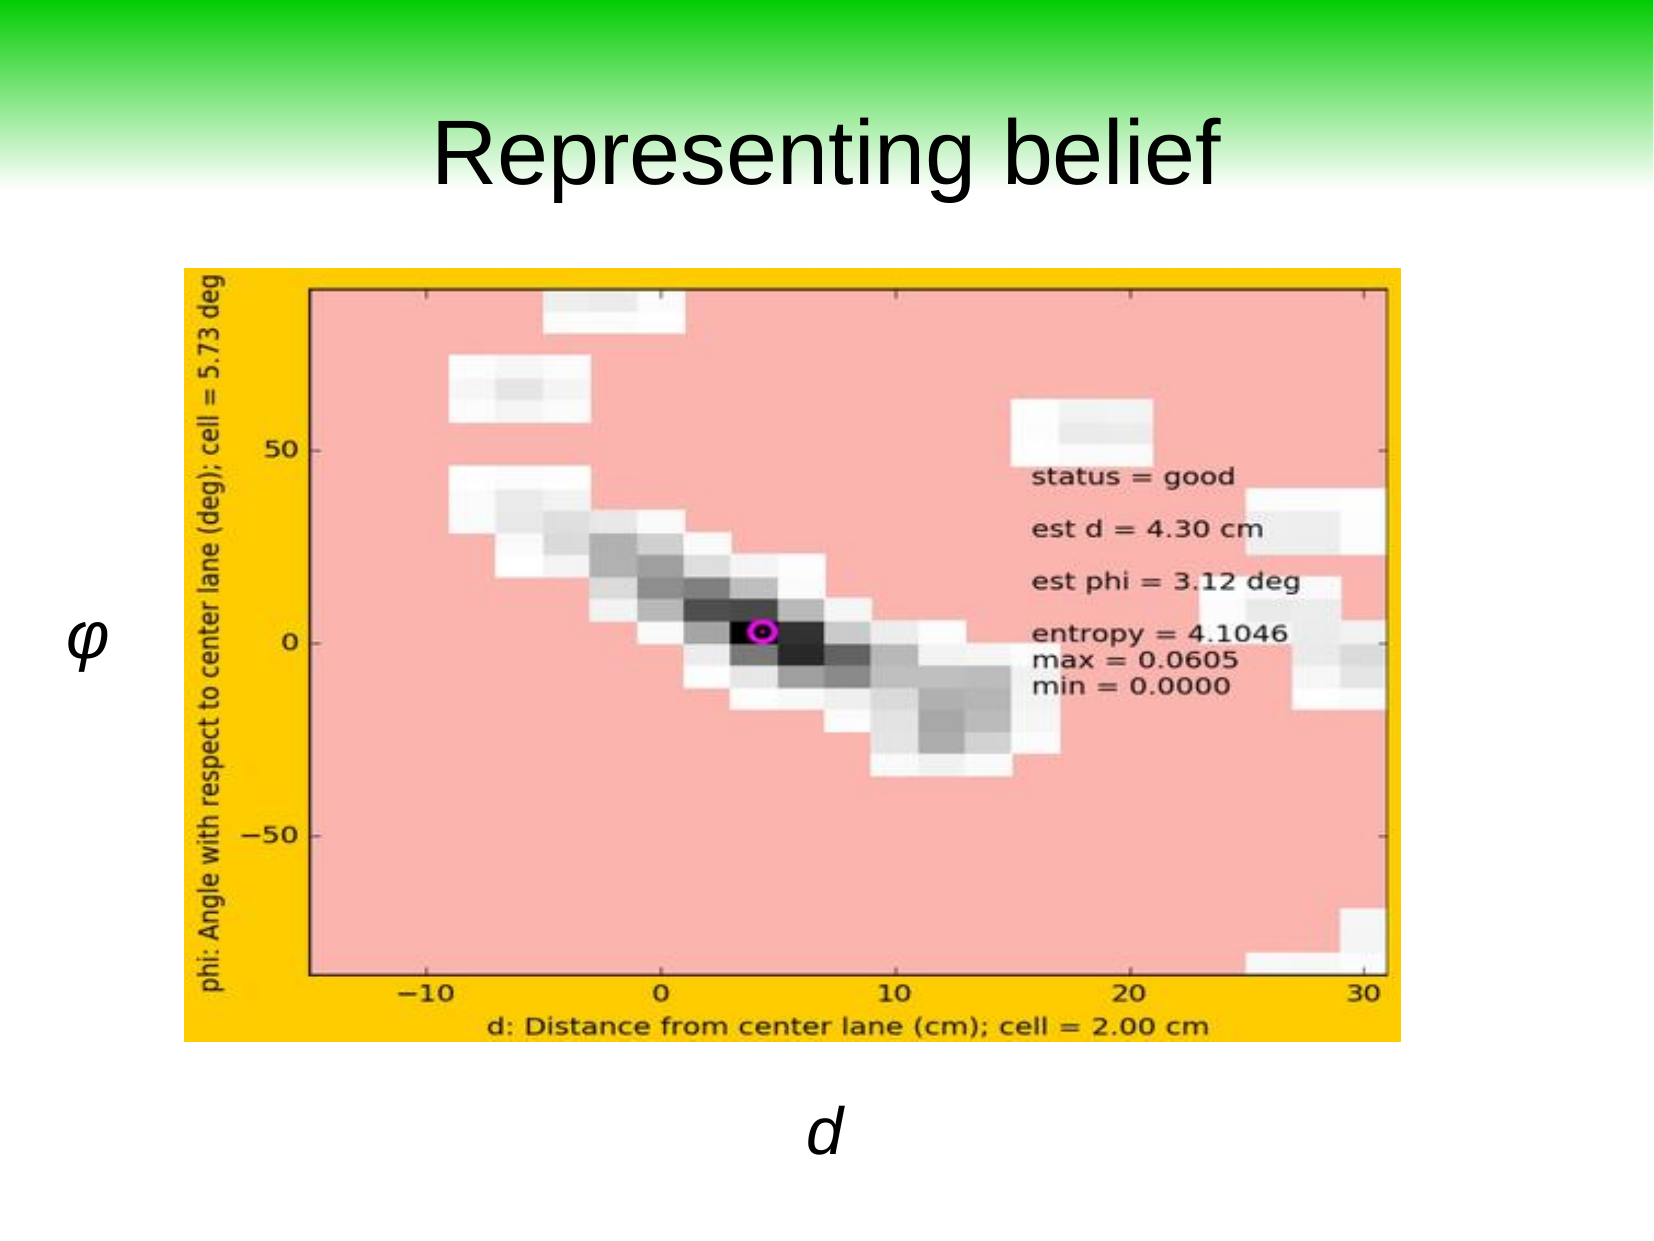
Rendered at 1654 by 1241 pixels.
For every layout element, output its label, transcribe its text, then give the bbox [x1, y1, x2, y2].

picture [141, 177, 1453, 1099]
text_box d [791, 1099, 859, 1176]
text_box φ [51, 590, 125, 680]
title Representing belief [82, 49, 1571, 257]
text_box [0, 0, 1654, 189]
